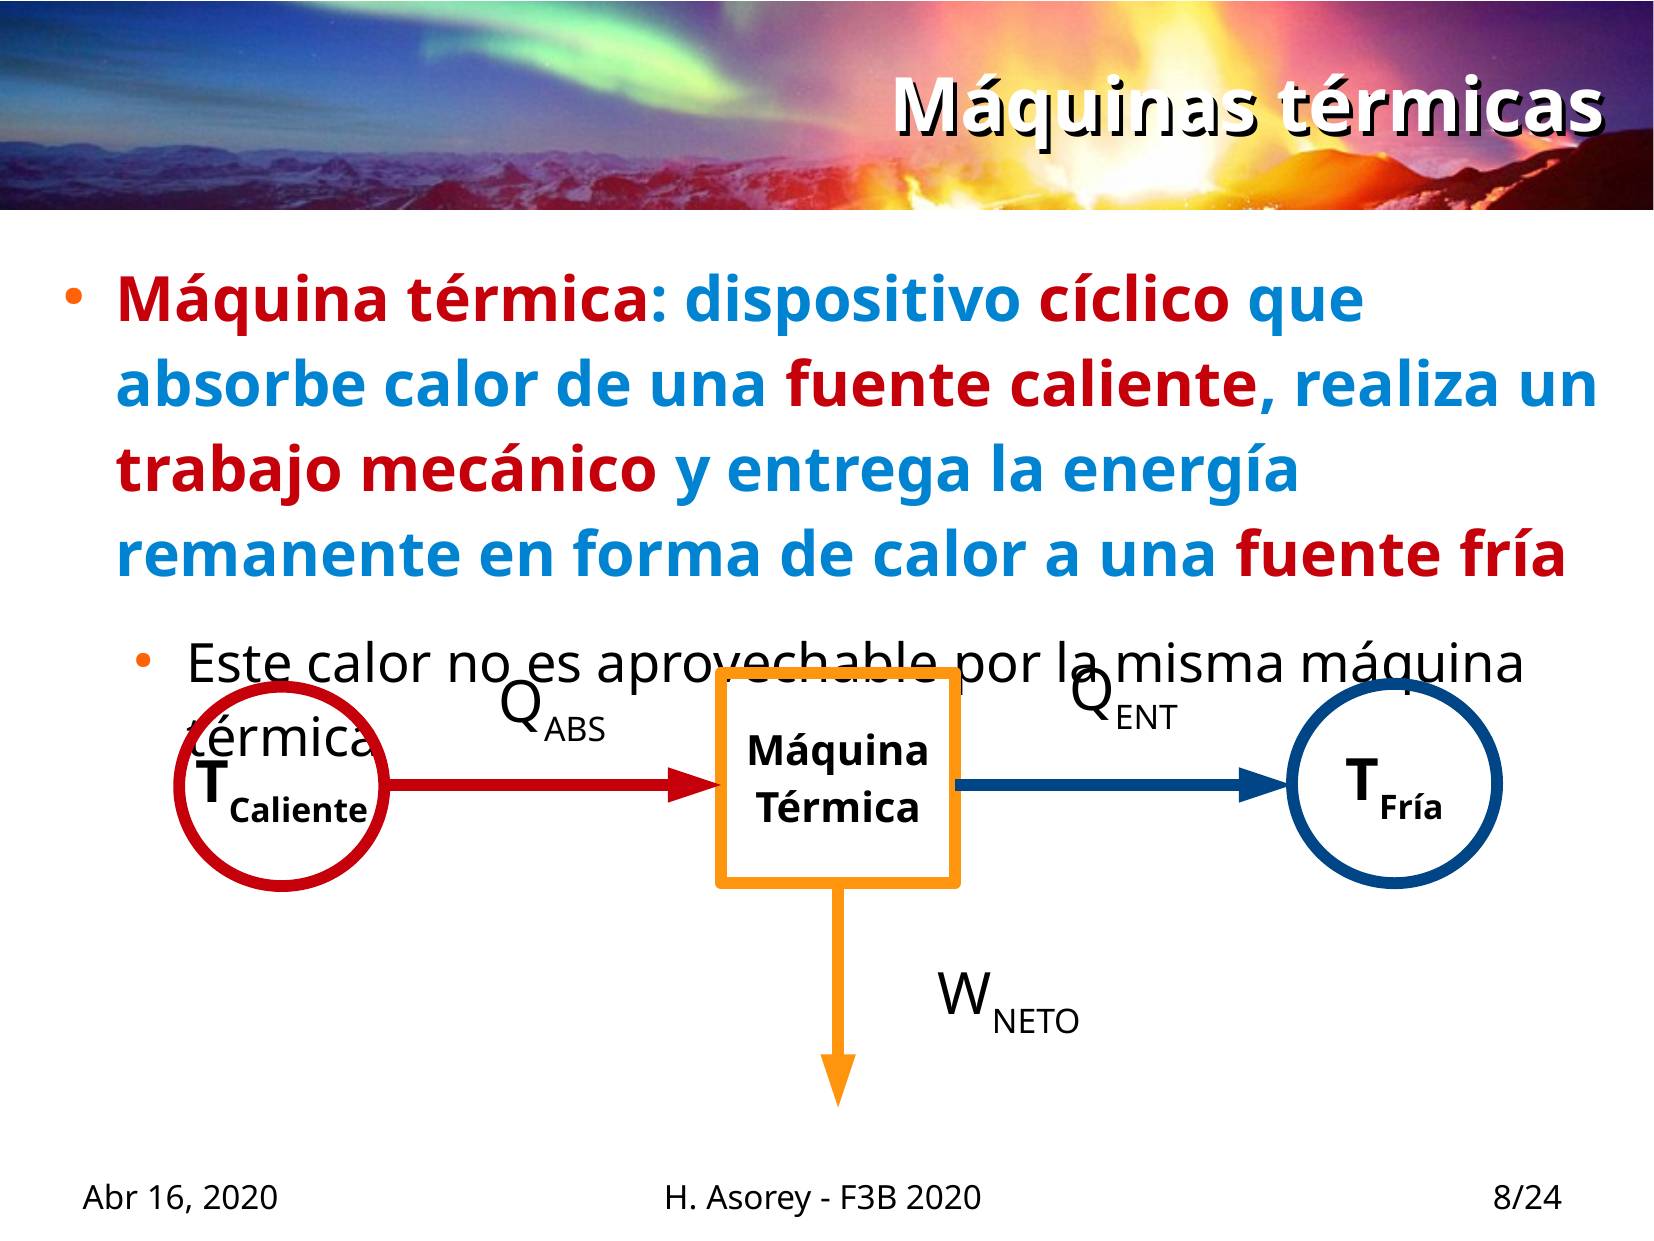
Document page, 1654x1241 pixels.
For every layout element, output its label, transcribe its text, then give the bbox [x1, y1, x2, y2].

text_box WNETO [865, 945, 1153, 1156]
list Máquina térmica: dispositivo cíclico que absorbe calor de una fuente caliente, realiza un trabajo mecánico y entrega la energía remanente en forma de calor a una fuente fría Este calor no es aprovechable por la misma máquina térmica [45, 255, 1606, 1156]
title Máquinas térmicas [45, 15, 1606, 191]
text_box TCaliente [179, 686, 385, 887]
text_box Máquina Térmica [720, 672, 956, 884]
picture [0, 1, 1654, 210]
text_box TFría [1292, 683, 1498, 884]
